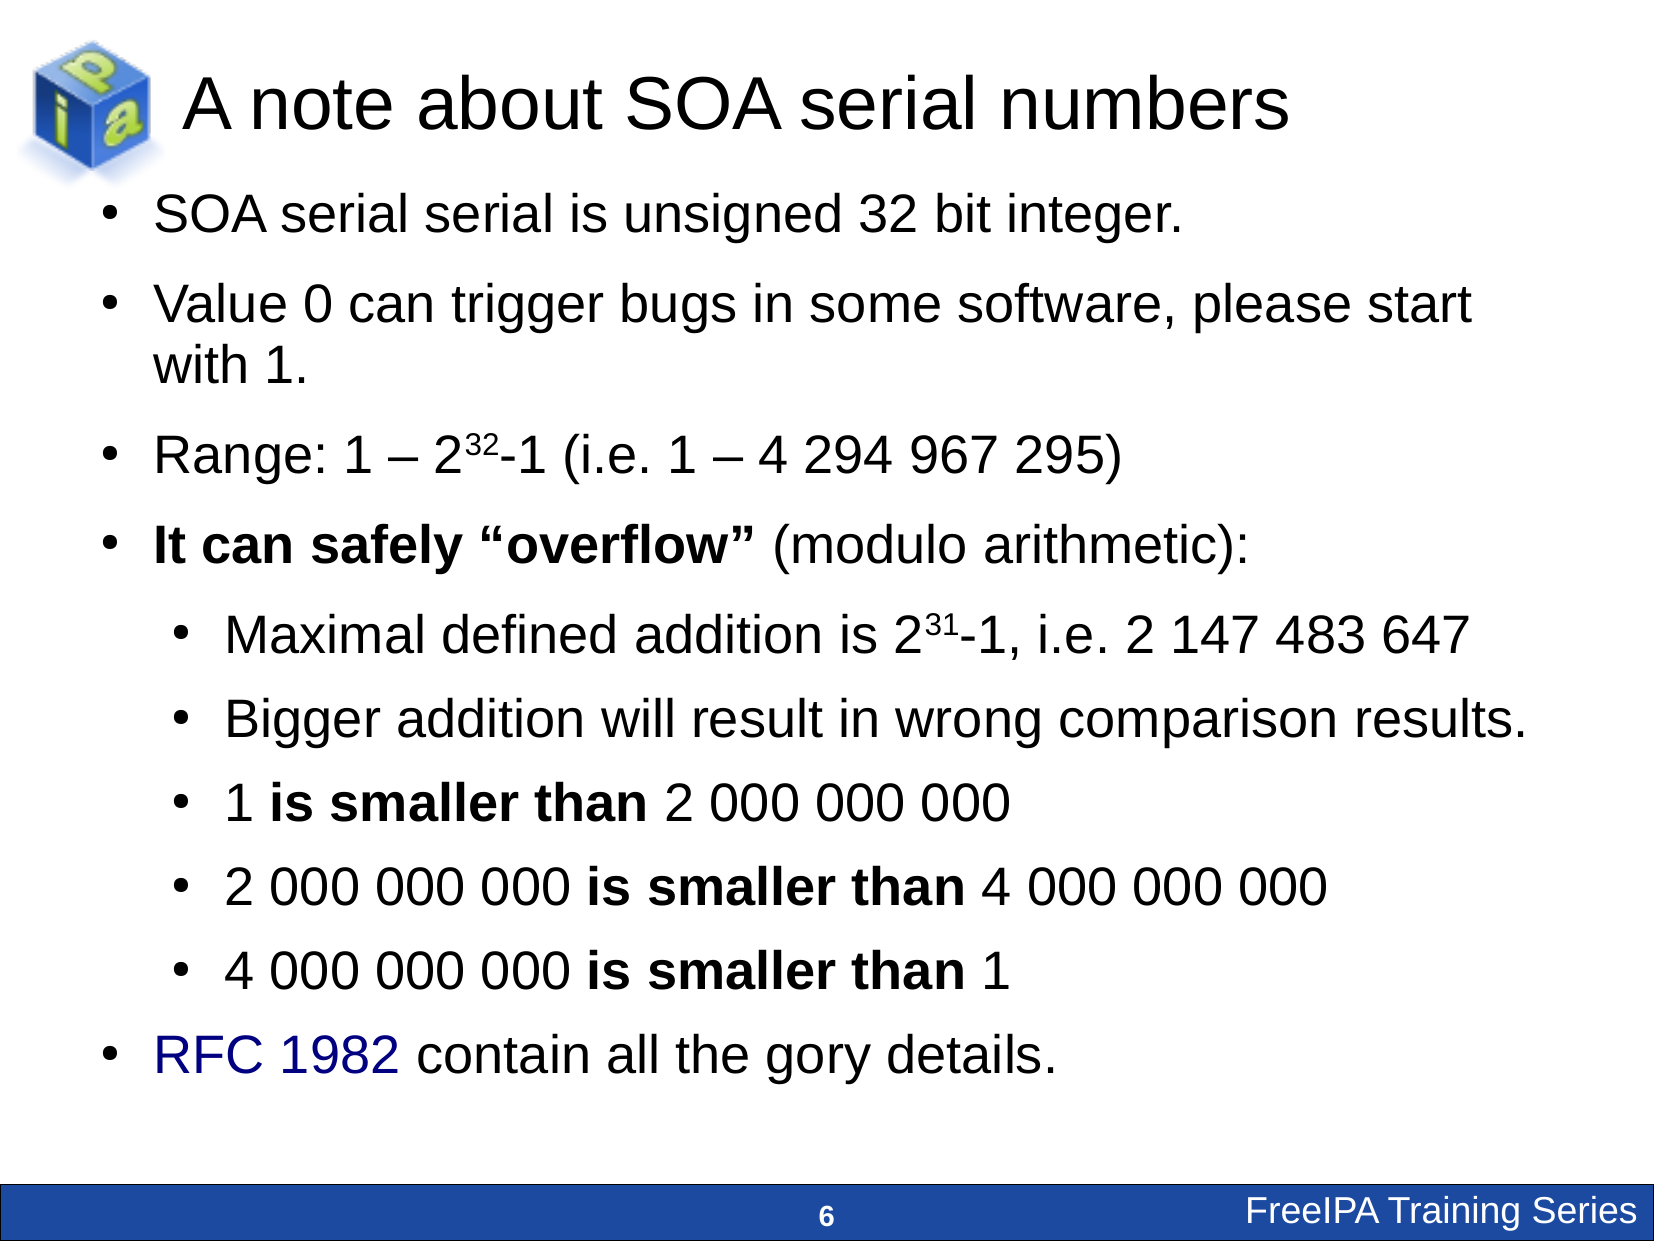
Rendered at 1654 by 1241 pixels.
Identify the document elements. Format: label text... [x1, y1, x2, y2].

title A note about SOA serial numbers [182, 31, 1579, 177]
picture [17, 34, 165, 193]
list SOA serial serial is unsigned 32 bit integer. Value 0 can trigger bugs in some software, please start with 1. Range: 1 – 232-1 (i.e. 1 – 4 294 967 295) It can safely “overflow” (modulo arithmetic): Maximal defined addition is 231-1, i.e. 2 147 483 647 Bigger addition will result in wrong comparison results. 1 is smaller than 2 000 000 000 2 000 000 000 is smaller than 4 000 000 000 4 000 000 000 is smaller than 1 RFC 1982 contain all the gory details. [82, 183, 1571, 1090]
